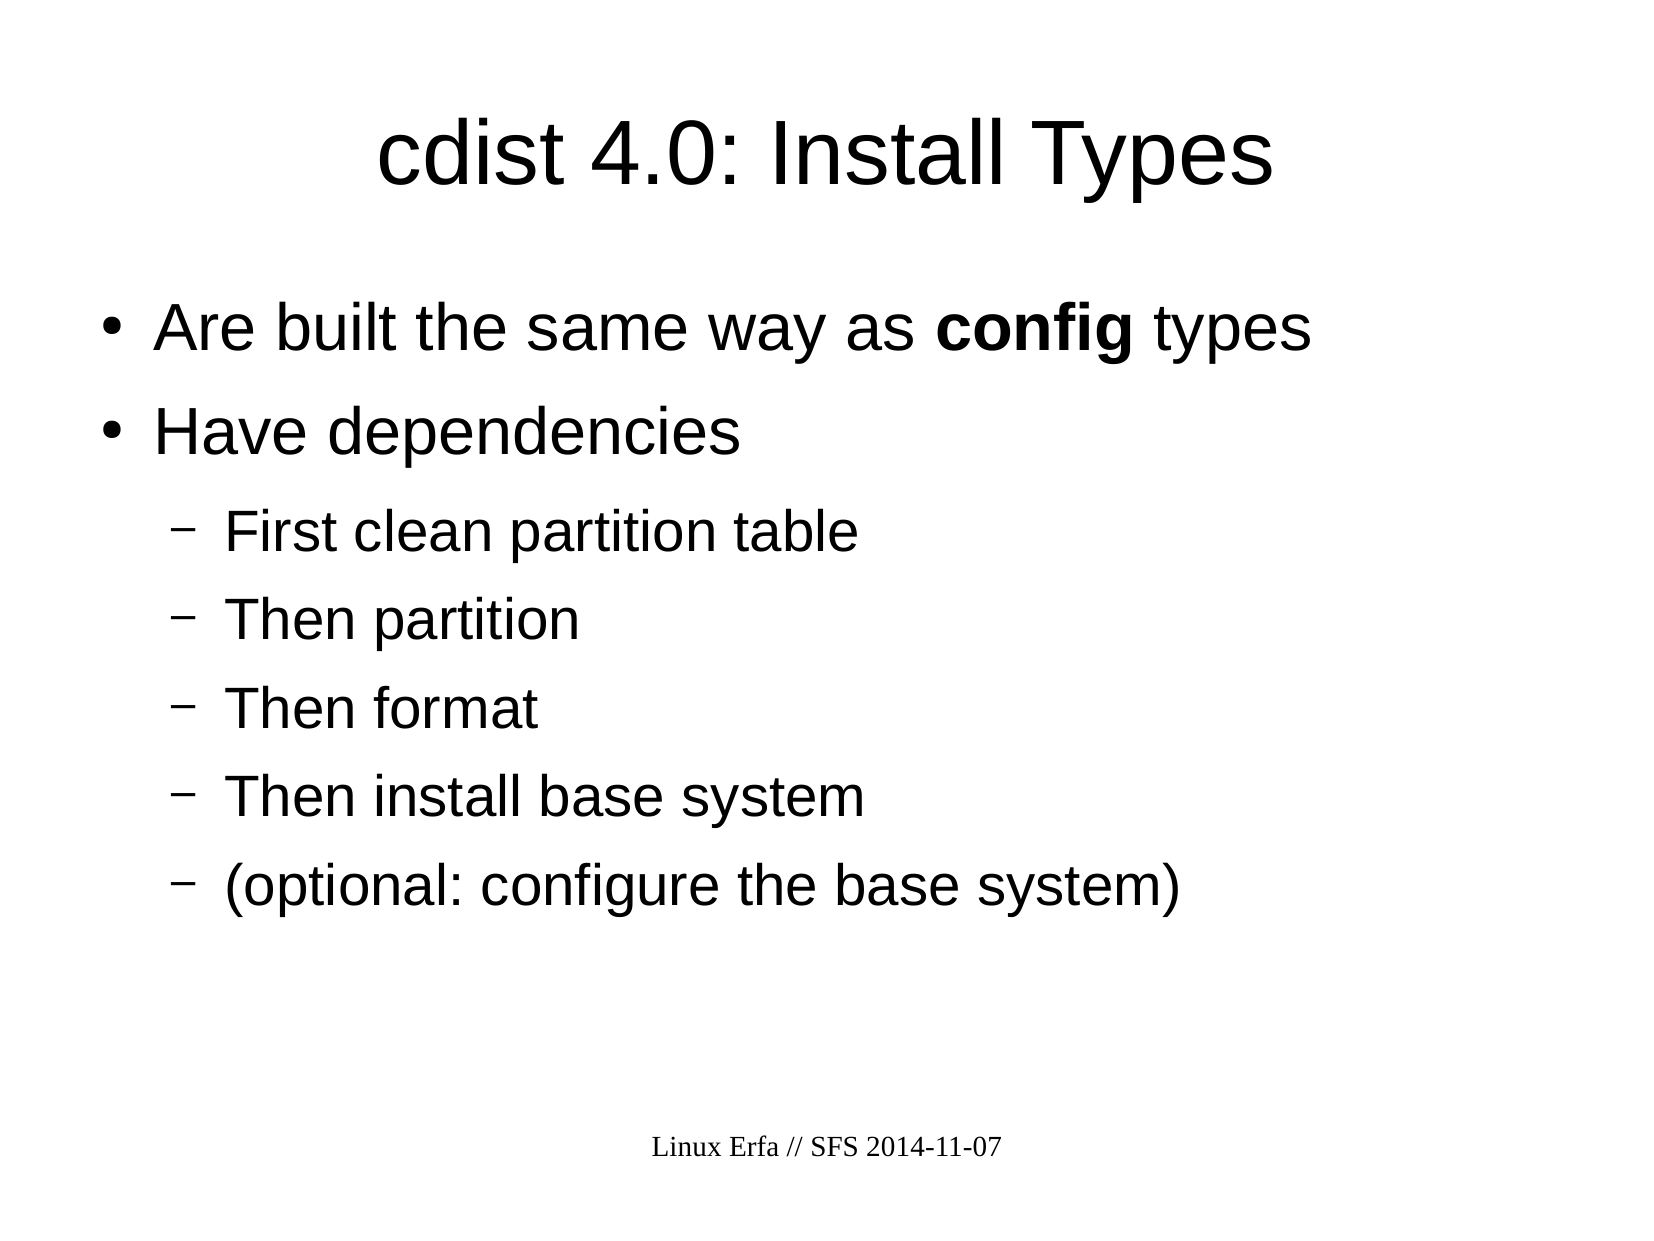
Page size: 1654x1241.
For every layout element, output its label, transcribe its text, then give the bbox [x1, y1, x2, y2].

title cdist 4.0: Install Types [82, 49, 1571, 257]
list Are built the same way as config types Have dependencies First clean partition table Then partition Then format Then install base system (optional: configure the base system) [82, 290, 1538, 1010]
